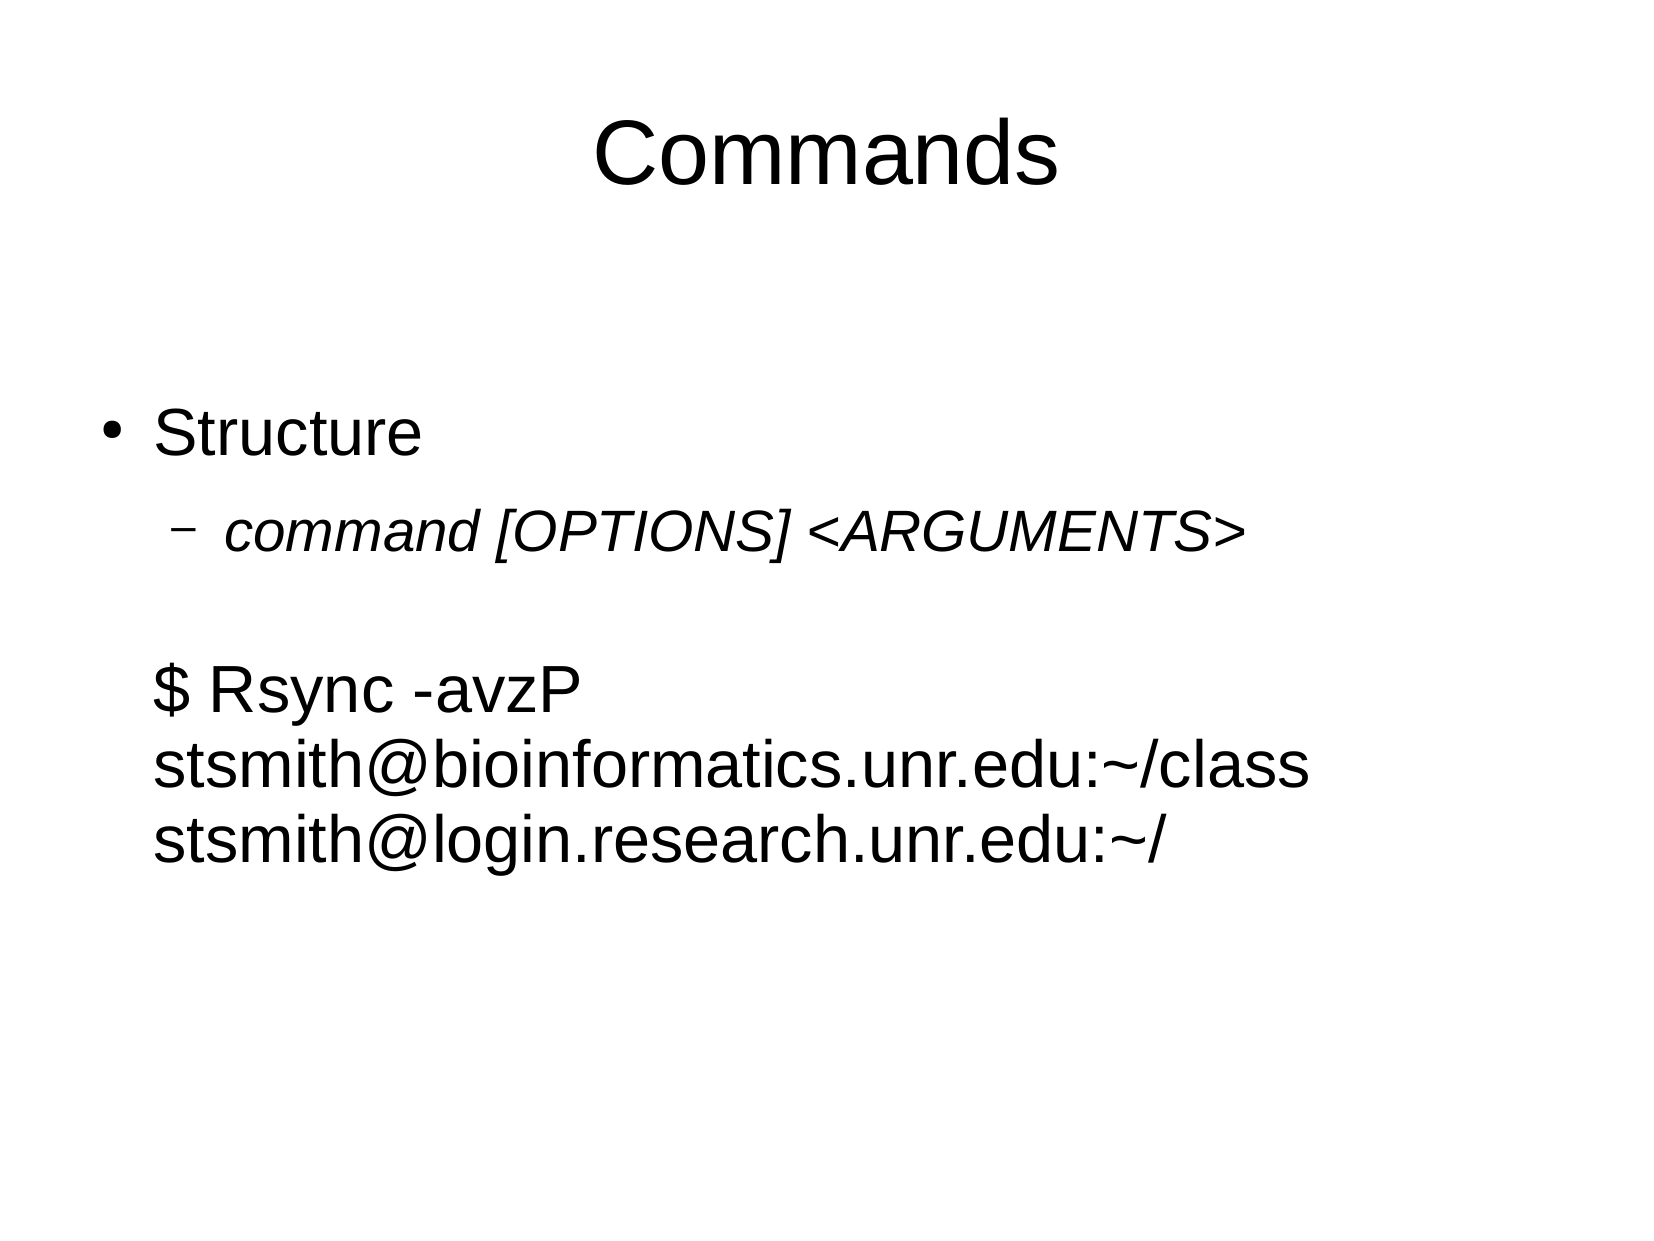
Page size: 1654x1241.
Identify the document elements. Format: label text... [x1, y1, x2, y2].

title Commands [82, 49, 1571, 257]
list Structure command [OPTIONS] <ARGUMENTS> $ Rsync -avzP stsmith@bioinformatics.unr.edu:~/class stsmith@login.research.unr.edu:~/ [82, 290, 1571, 1010]
